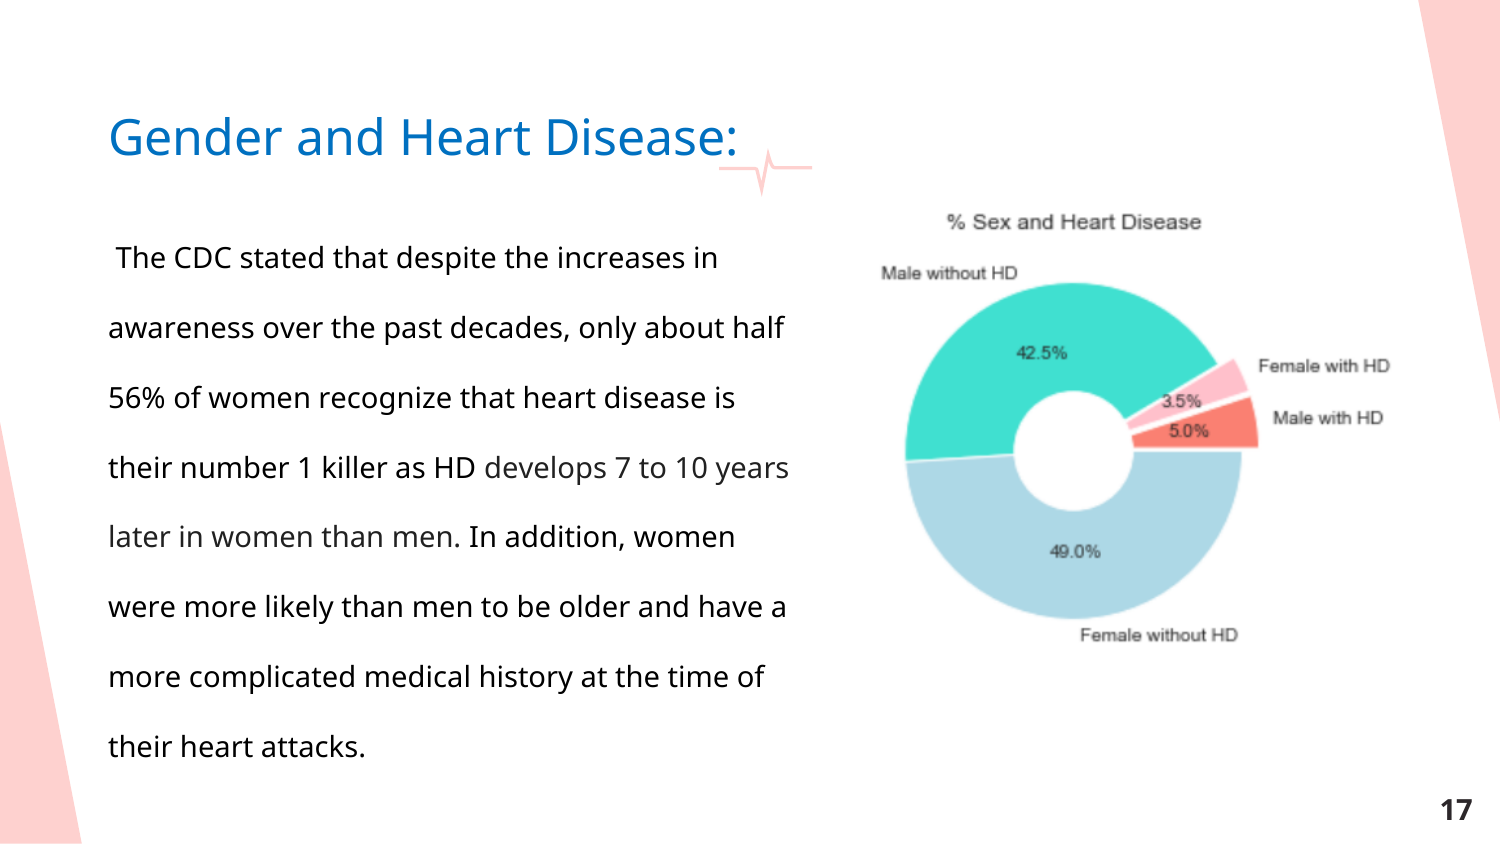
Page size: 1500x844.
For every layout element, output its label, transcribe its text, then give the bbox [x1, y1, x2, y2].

text_box 17 [1424, 783, 1489, 830]
text_box The CDC stated that despite the increases in awareness over the past decades, only about half 56% of women recognize that heart disease is their number 1 killer as HD develops 7 to 10 years later in women than men. In addition, women were more likely than men to be older and have a more complicated medical history at the time of their heart attacks. [93, 204, 808, 844]
picture [849, 211, 1398, 659]
title Gender and Heart Disease: [93, 90, 1139, 160]
